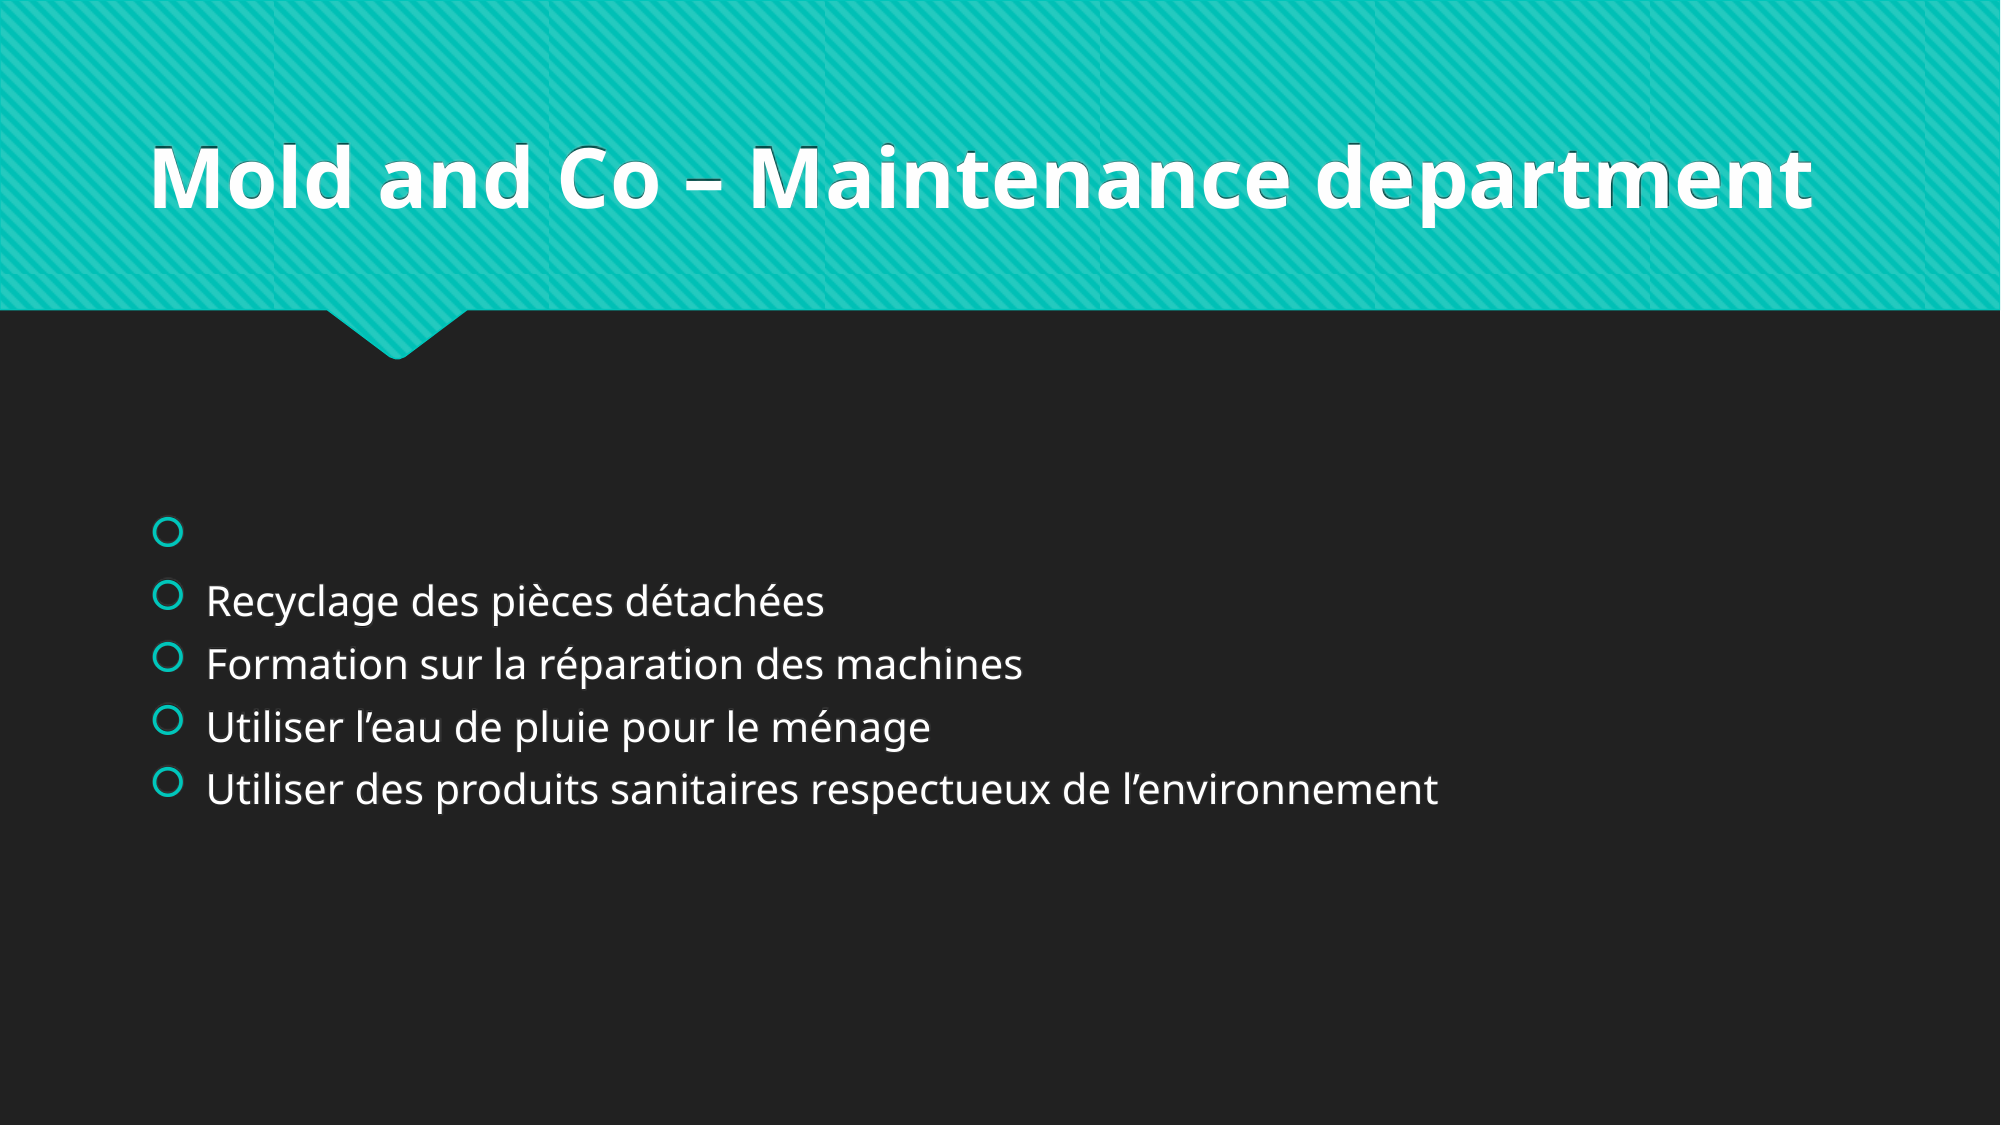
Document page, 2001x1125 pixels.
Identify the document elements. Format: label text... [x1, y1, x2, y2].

title Mold and Co – Maintenance department [132, 73, 1868, 233]
list Recyclage des pièces détachées Formation sur la réparation des machines Utiliser l’eau de pluie pour le ménage Utiliser des produits sanitaires respectueux de l’environnement [134, 364, 1866, 962]
